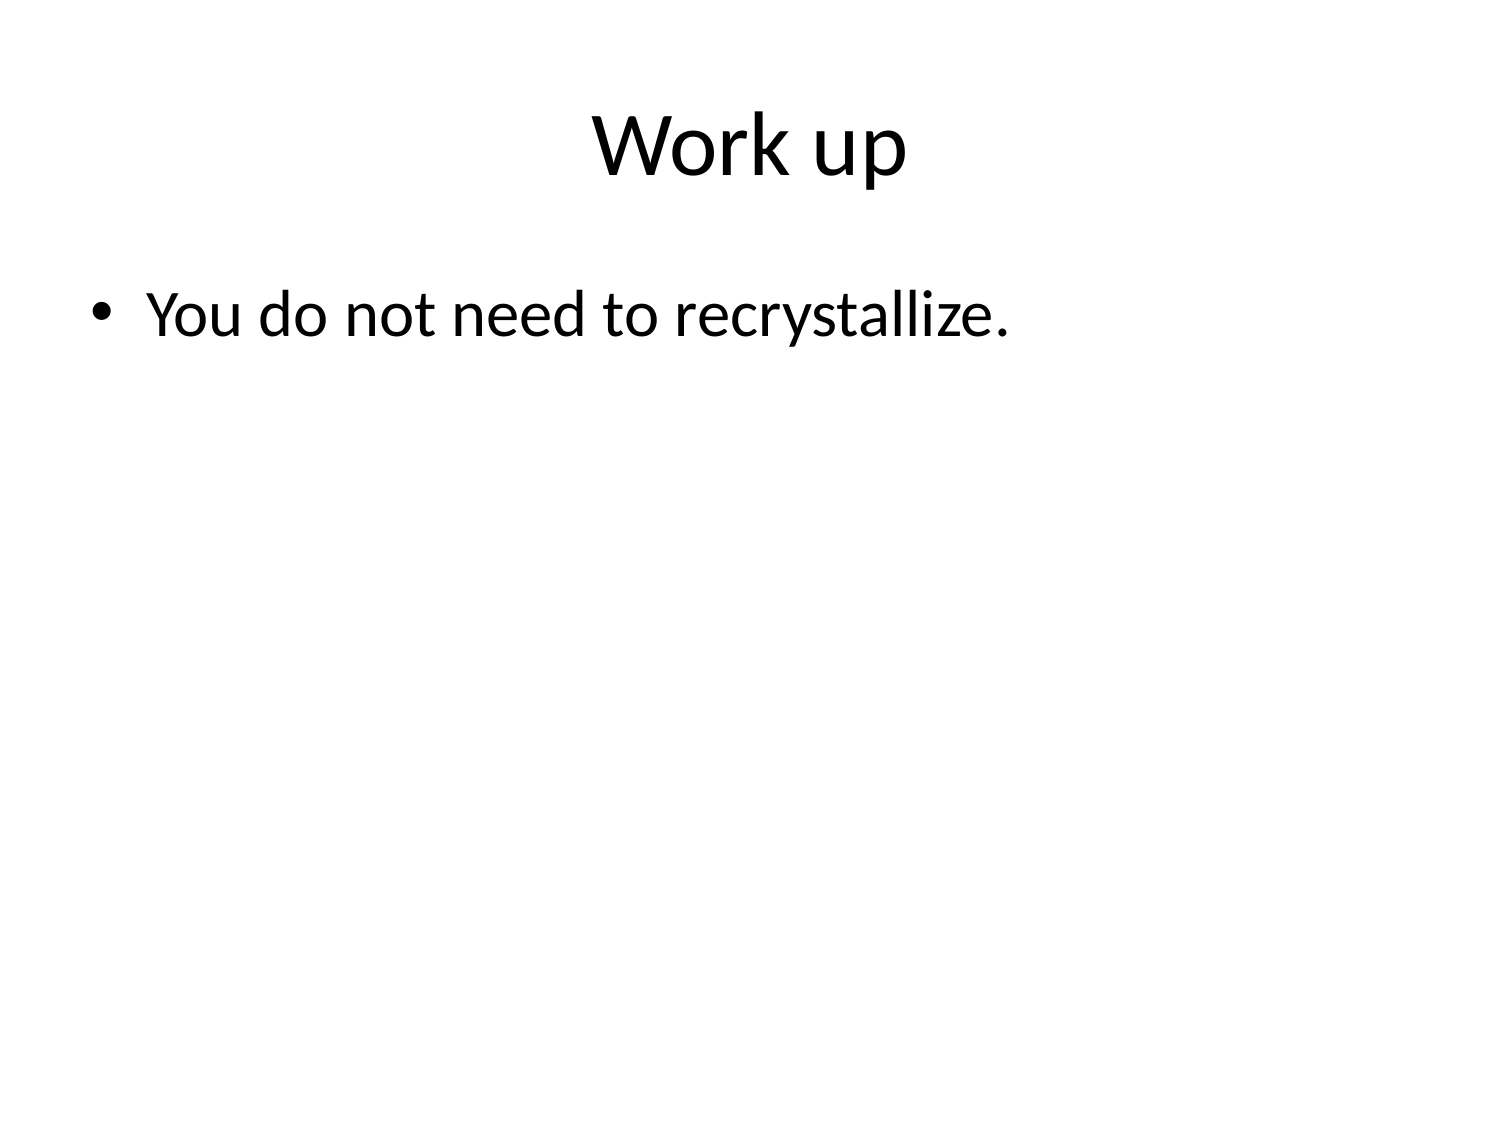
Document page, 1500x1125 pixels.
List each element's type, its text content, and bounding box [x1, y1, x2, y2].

list You do not need to recrystallize. [75, 262, 1425, 1005]
title Work up [75, 45, 1425, 233]
